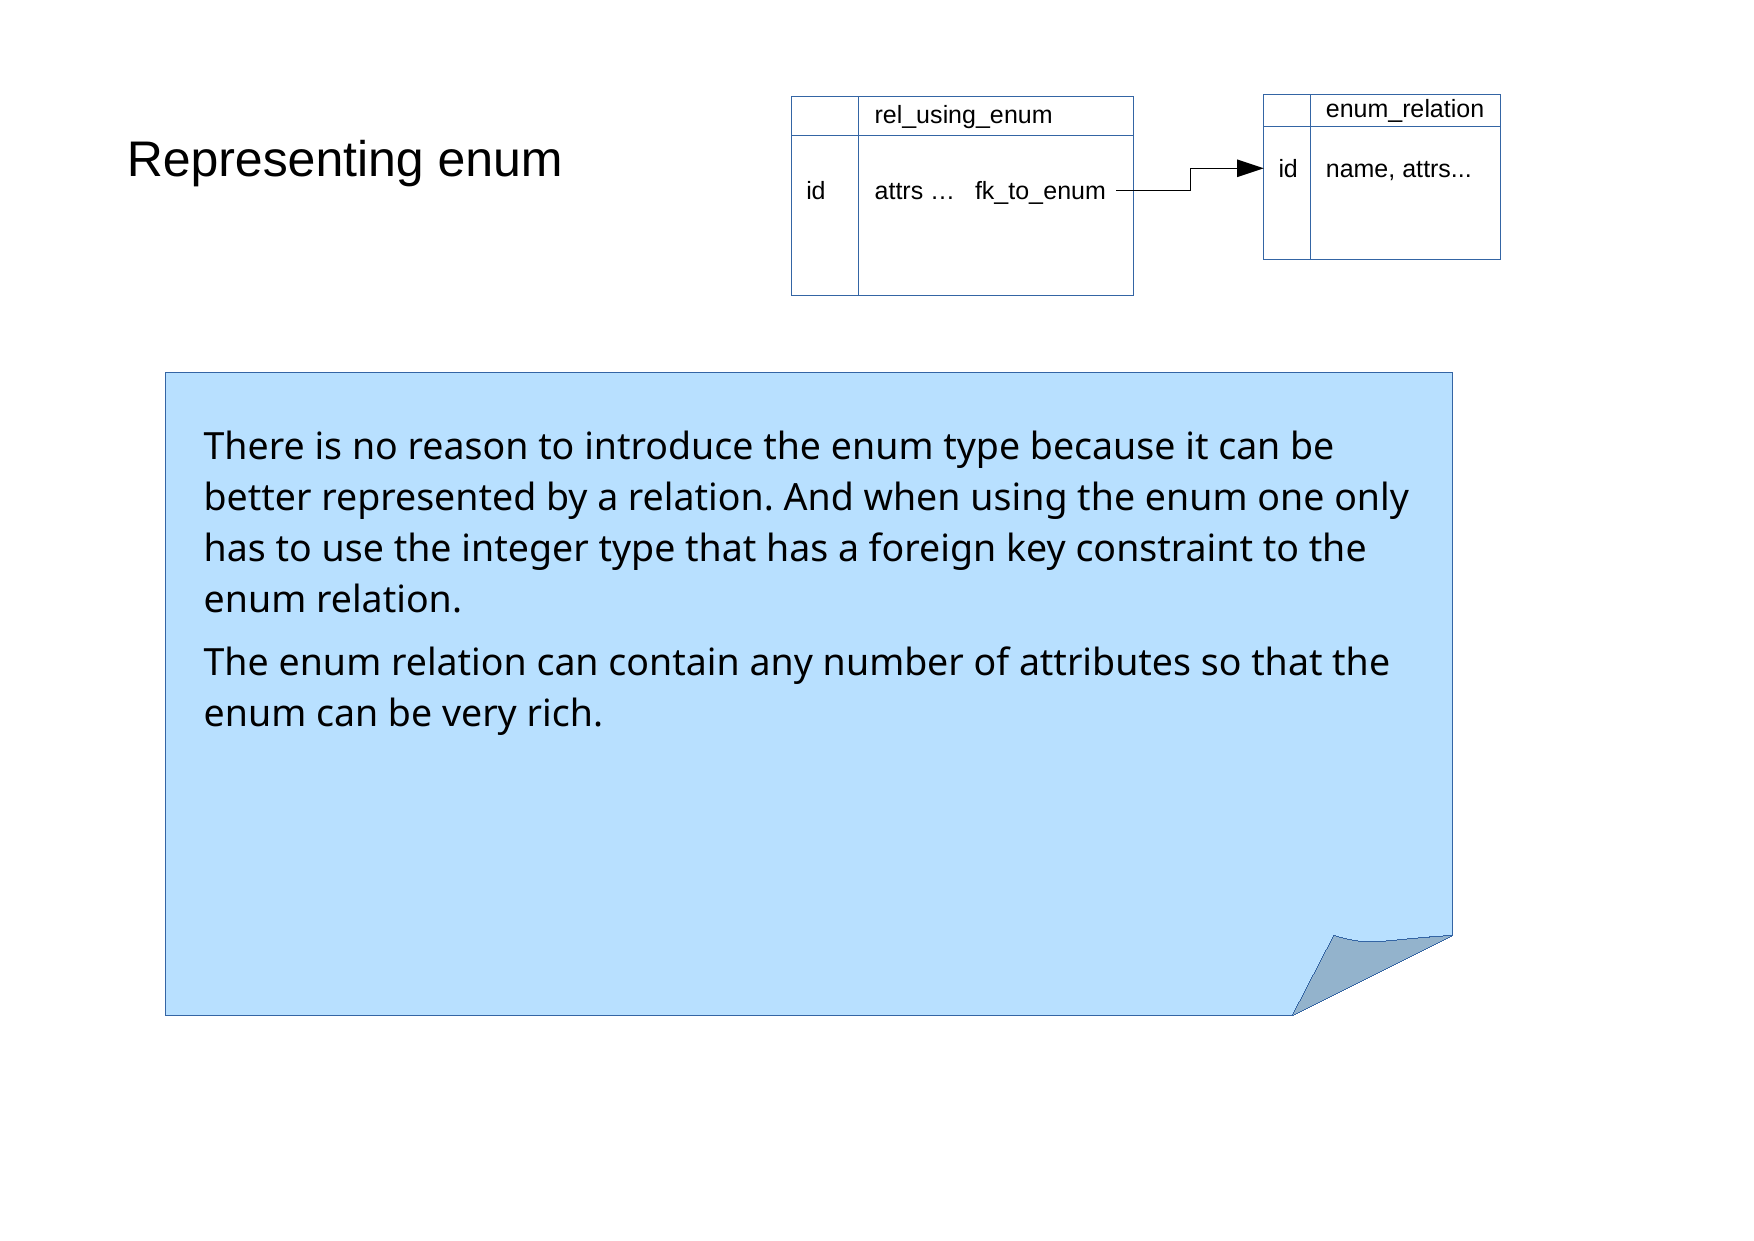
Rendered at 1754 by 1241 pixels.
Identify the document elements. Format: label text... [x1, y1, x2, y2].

text_box Representing enum [112, 118, 502, 201]
text_box rel_using_enum [859, 88, 1099, 142]
text_box fk_to_enum [960, 164, 1117, 217]
text_box enum_relation [1311, 88, 1487, 130]
text_box id [791, 164, 859, 217]
text_box There is no reason to introduce the enum type because it can be better represented by a relation. And when using the enum one only has to use the integer type that has a foreign key constraint to the enum relation. The enum relation can contain any number of attributes so that the enum can be very rich. [165, 372, 1453, 1016]
text_box attrs … [859, 164, 960, 217]
text_box name, attrs... [1311, 147, 1489, 189]
text_box id [1263, 147, 1311, 189]
